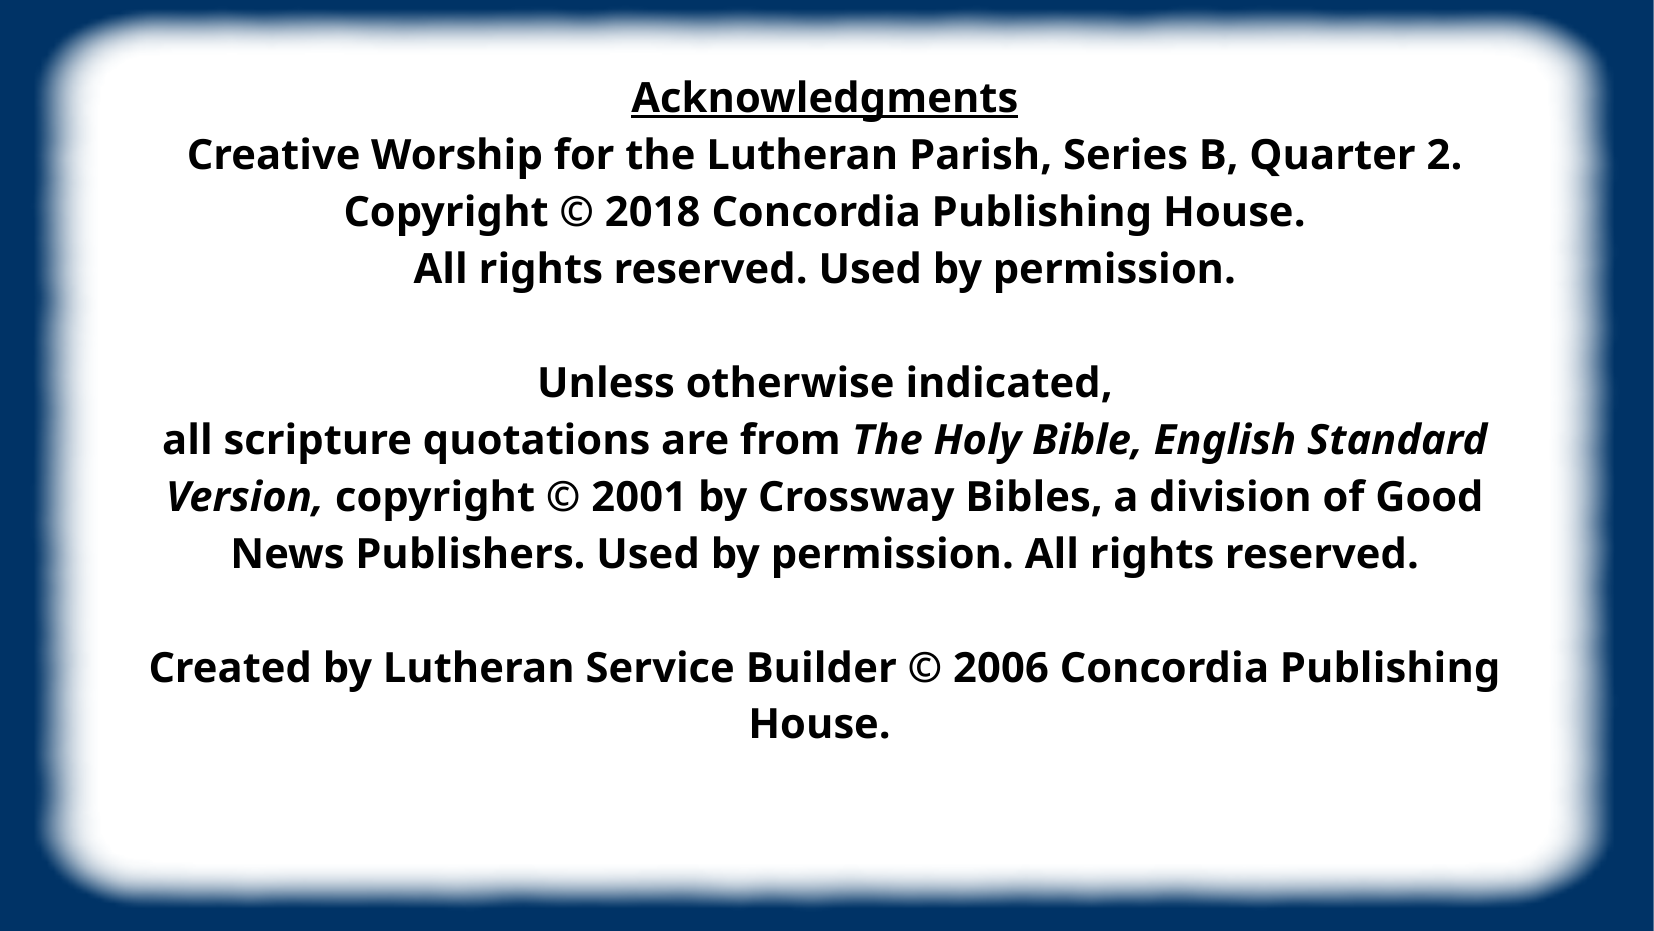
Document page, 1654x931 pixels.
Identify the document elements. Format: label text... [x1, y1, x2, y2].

text_box Acknowledgments Creative Worship for the Lutheran Parish, Series B, Quarter 2. Copyright © 2018 Concordia Publishing House. All rights reserved. Used by permission. Unless otherwise indicated, all scripture quotations are from The Holy Bible, English Standard Version, copyright © 2001 by Crossway Bibles, a division of Good News Publishers. Used by permission. All rights reserved. Created by Lutheran Service Builder © 2006 Concordia Publishing House. [105, 60, 1546, 741]
picture [0, 0, 1654, 931]
